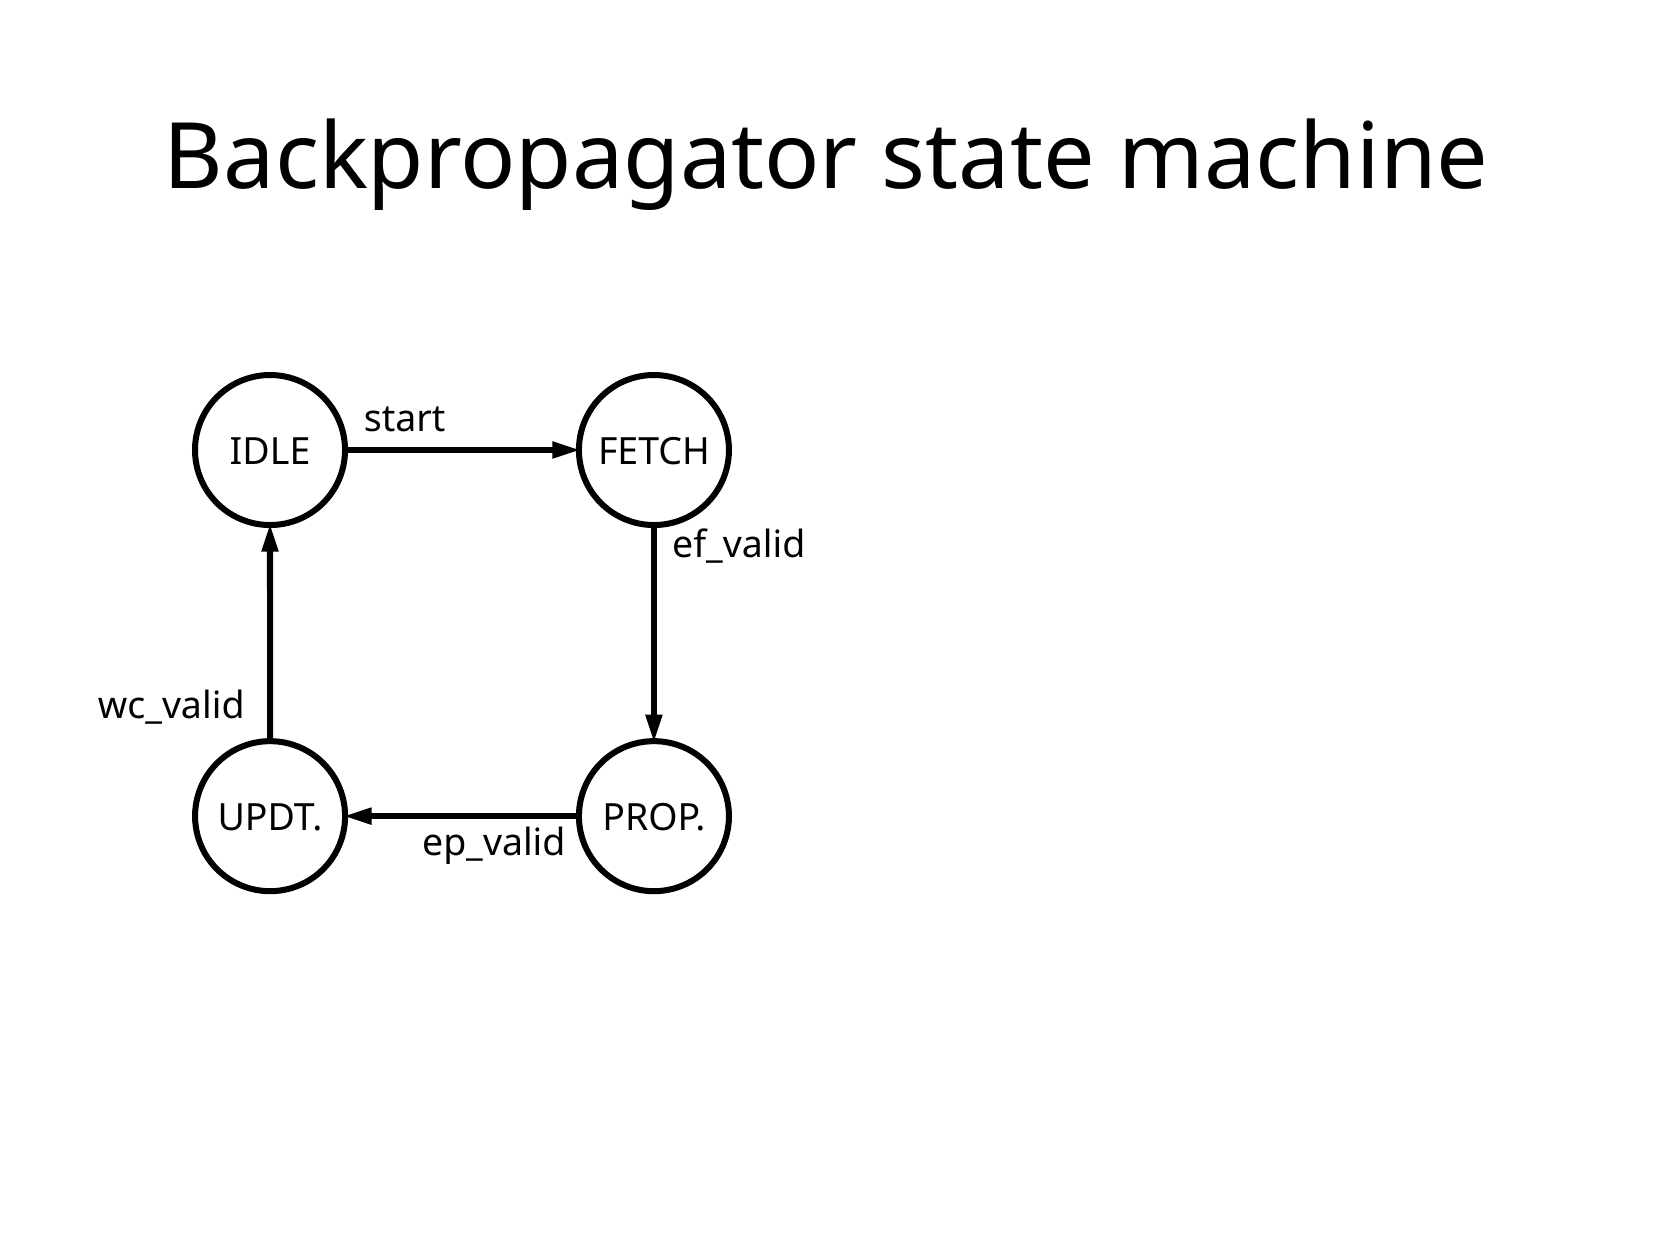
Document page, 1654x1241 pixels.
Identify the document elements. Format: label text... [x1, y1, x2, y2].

text_box wc_valid [83, 670, 294, 741]
text_box ef_valid [657, 510, 868, 581]
text_box IDLE [195, 375, 345, 526]
text_box UPDT. [195, 741, 346, 892]
text_box FETCH [578, 375, 729, 525]
text_box PROP. [579, 741, 729, 892]
text_box ep_valid [407, 807, 603, 878]
title Backpropagator state machine [82, 49, 1571, 257]
text_box start [349, 384, 463, 455]
